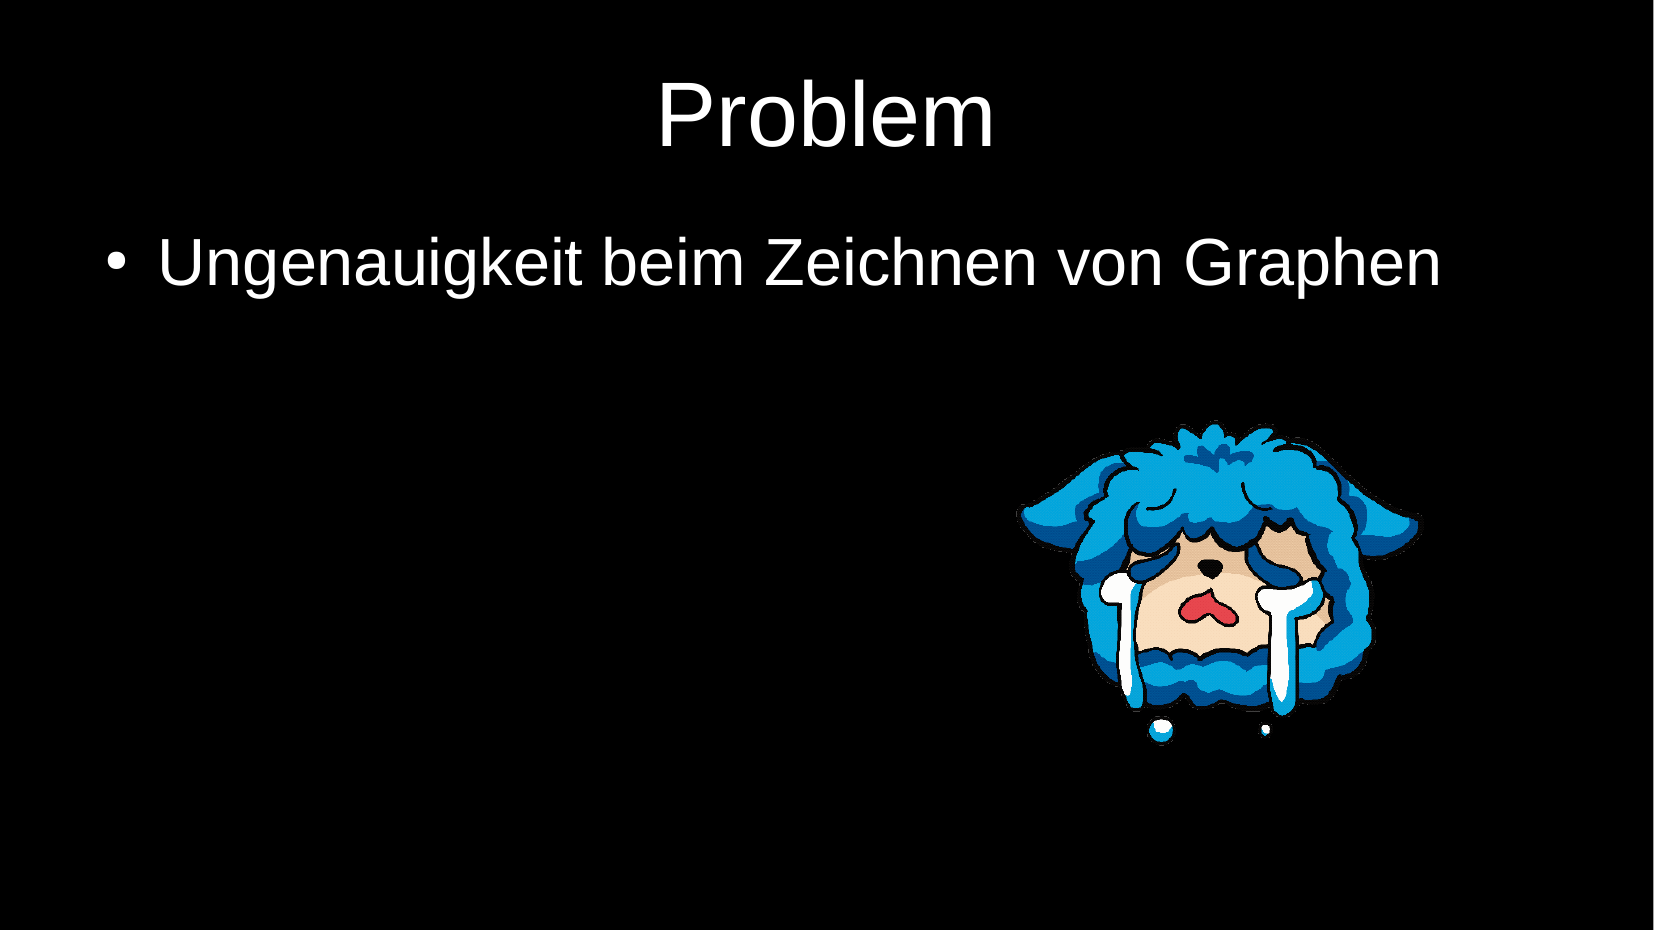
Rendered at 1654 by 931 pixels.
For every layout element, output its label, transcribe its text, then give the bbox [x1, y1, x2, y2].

list Ungenauigkeit beim Zeichnen von Graphen [86, 225, 1576, 765]
title Problem [82, 37, 1571, 193]
picture [1012, 374, 1426, 788]
